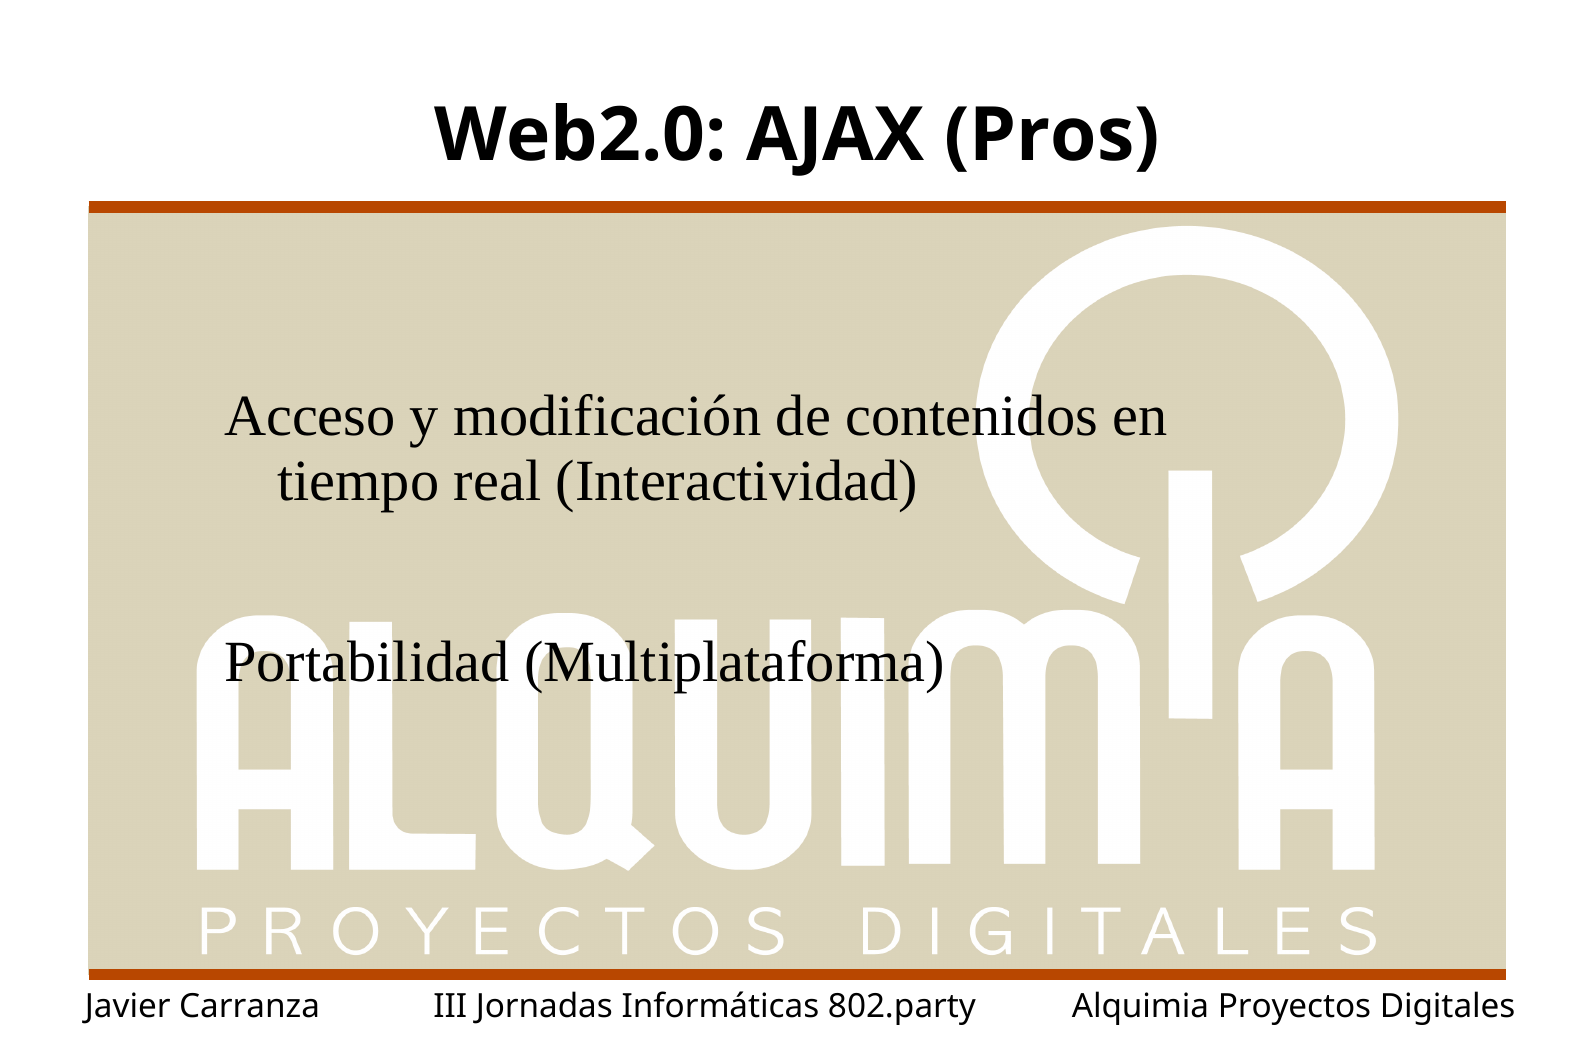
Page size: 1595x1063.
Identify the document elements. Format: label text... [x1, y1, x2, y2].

picture [88, 220, 1506, 969]
title Web2.0: AJAX (Pros) [79, 42, 1515, 220]
text_box Javier Carranza III Jornadas Informáticas 802.party Alquimia Proyectos Digitales [81, 974, 1513, 1048]
list Acceso y modificación de contenidos en tiempo real (Interactividad) Portabilidad (Multiplataforma) [206, 383, 1329, 718]
